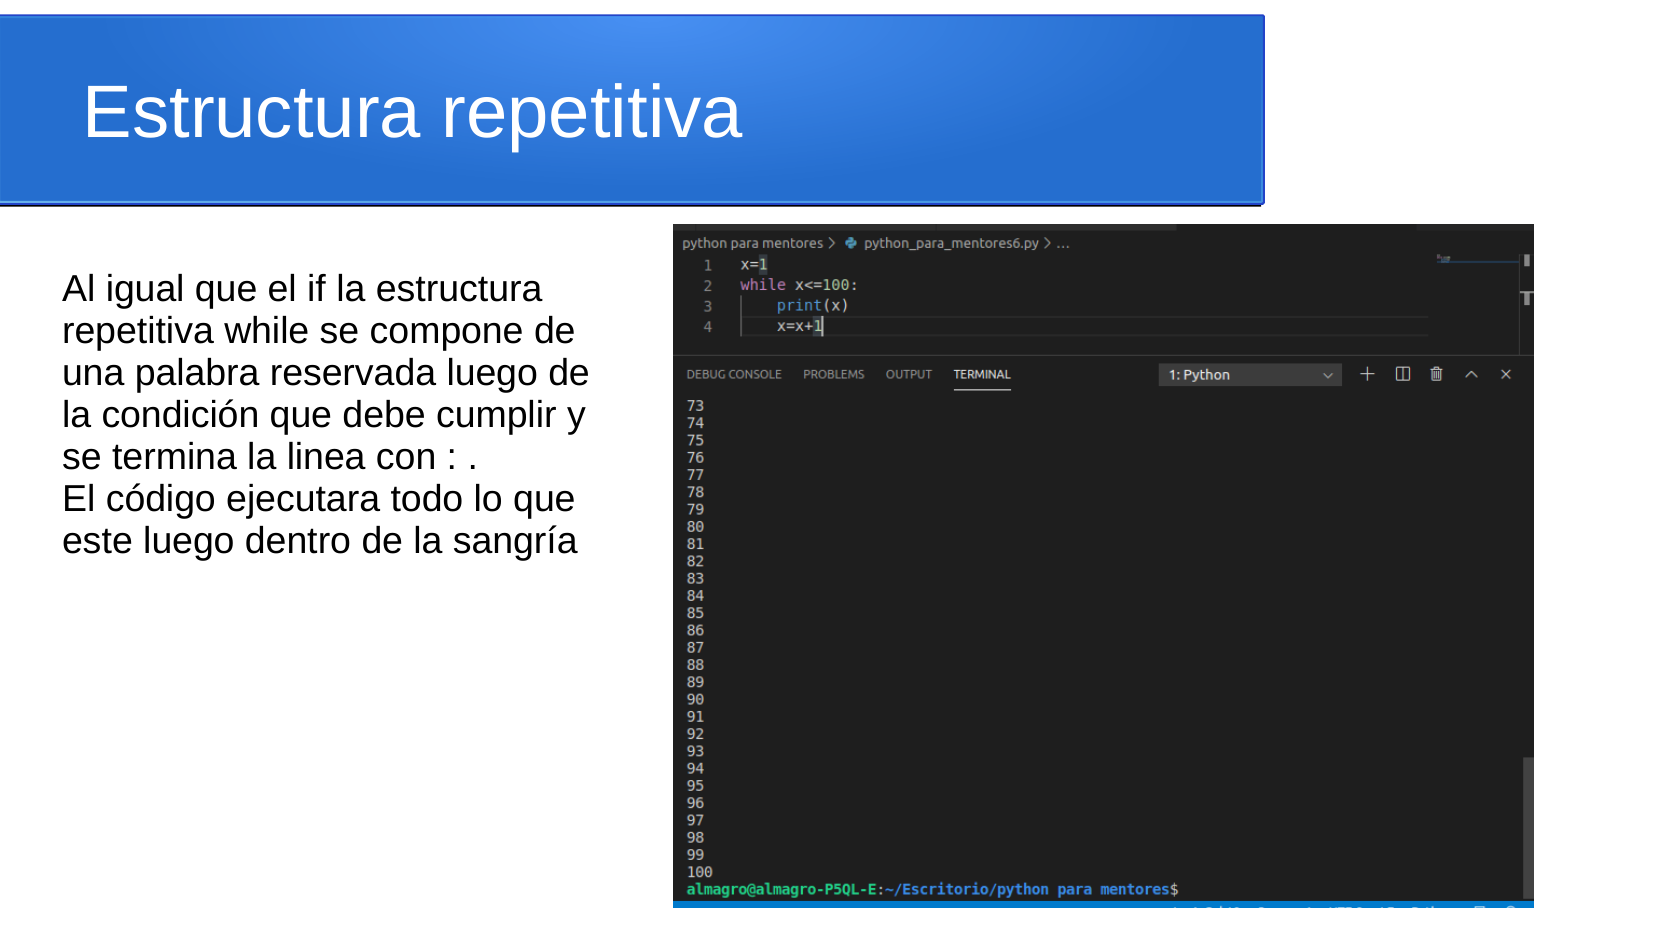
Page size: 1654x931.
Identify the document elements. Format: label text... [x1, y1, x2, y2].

picture [673, 224, 1536, 908]
title Estructura repetitiva [82, 35, 1235, 189]
text_box Al igual que el if la estructura repetitiva while se compone de una palabra reservada luego de la condición que debe cumplir y se termina la linea con : . El código ejecutara todo lo que este luego dentro de la sangría [47, 259, 615, 569]
